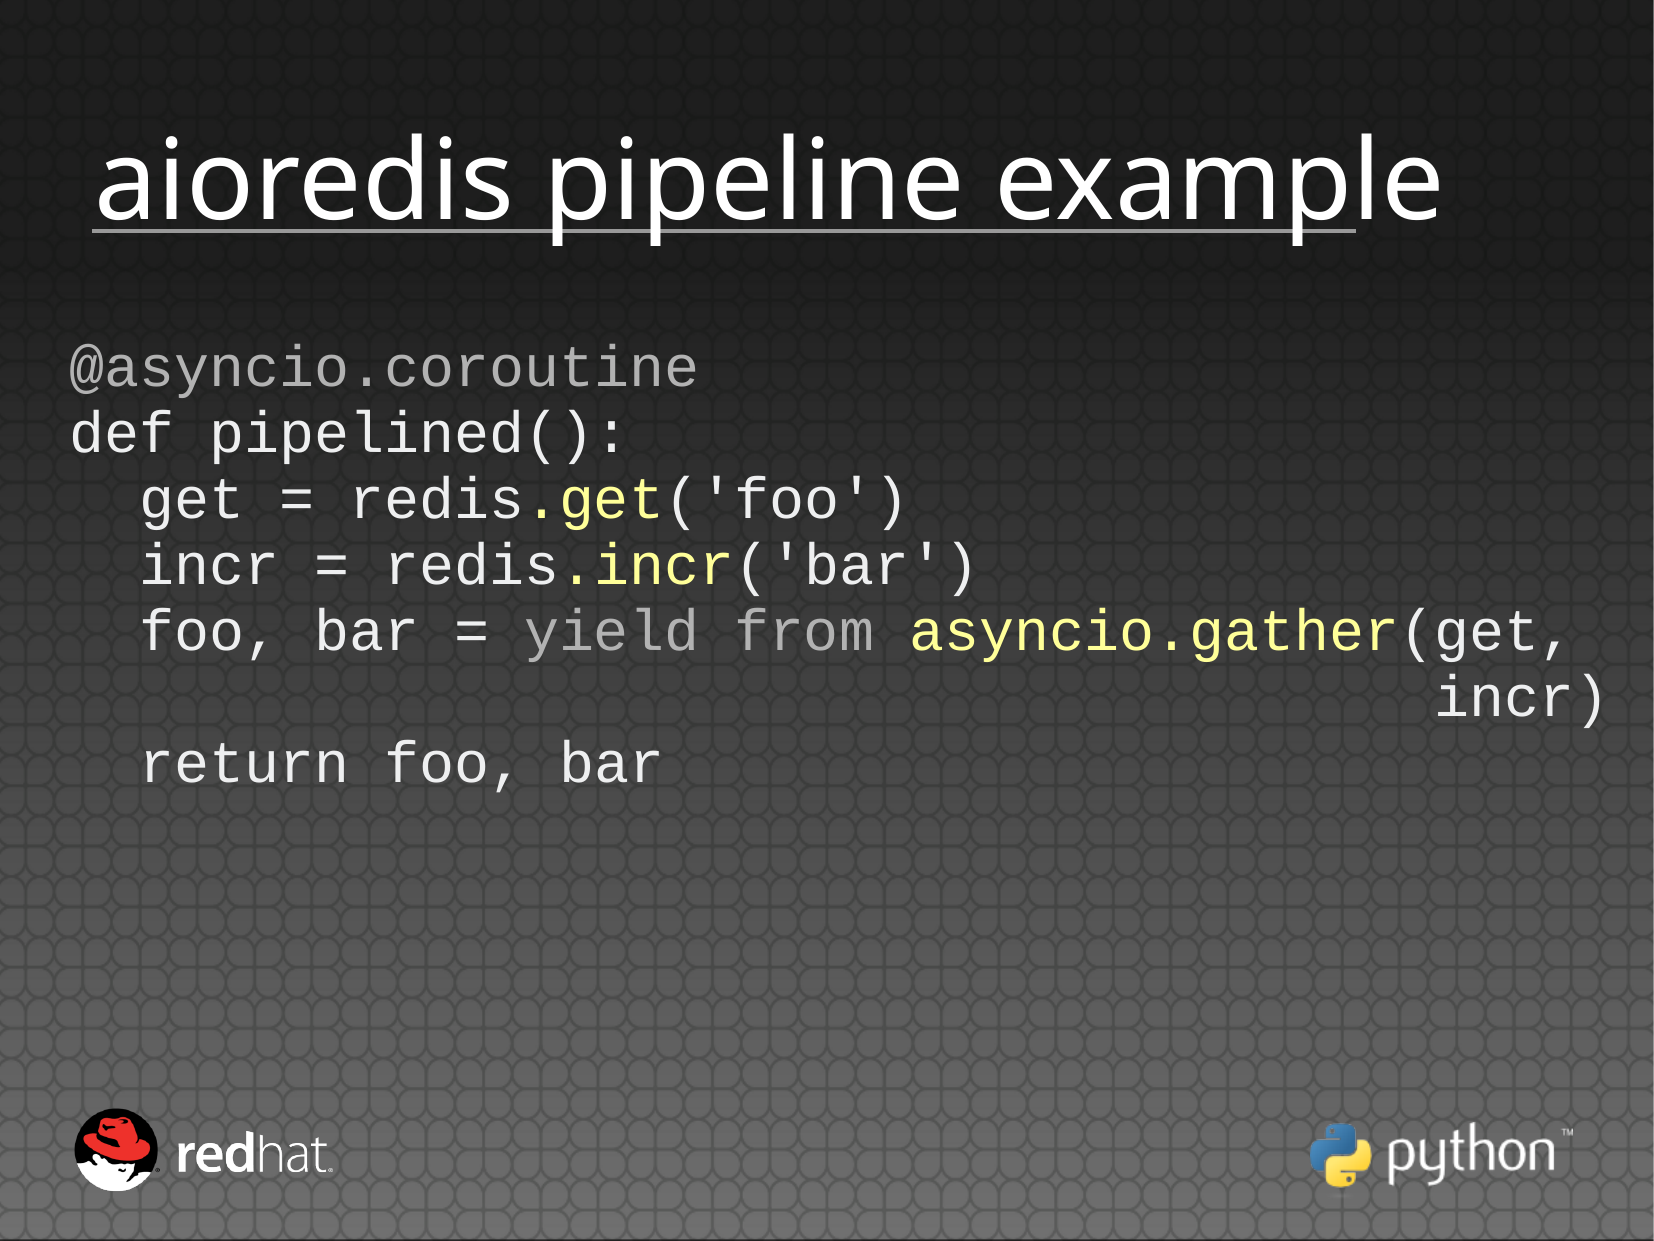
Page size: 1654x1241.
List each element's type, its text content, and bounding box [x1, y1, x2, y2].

picture [0, 0, 1654, 1241]
title aioredis pipeline example [94, 61, 1545, 291]
list @asyncio.coroutine def pipelined(): get = redis.get('foo') incr = redis.incr('bar') foo, bar = yield from asyncio.gather(get, incr) return foo, bar [69, 338, 1638, 927]
